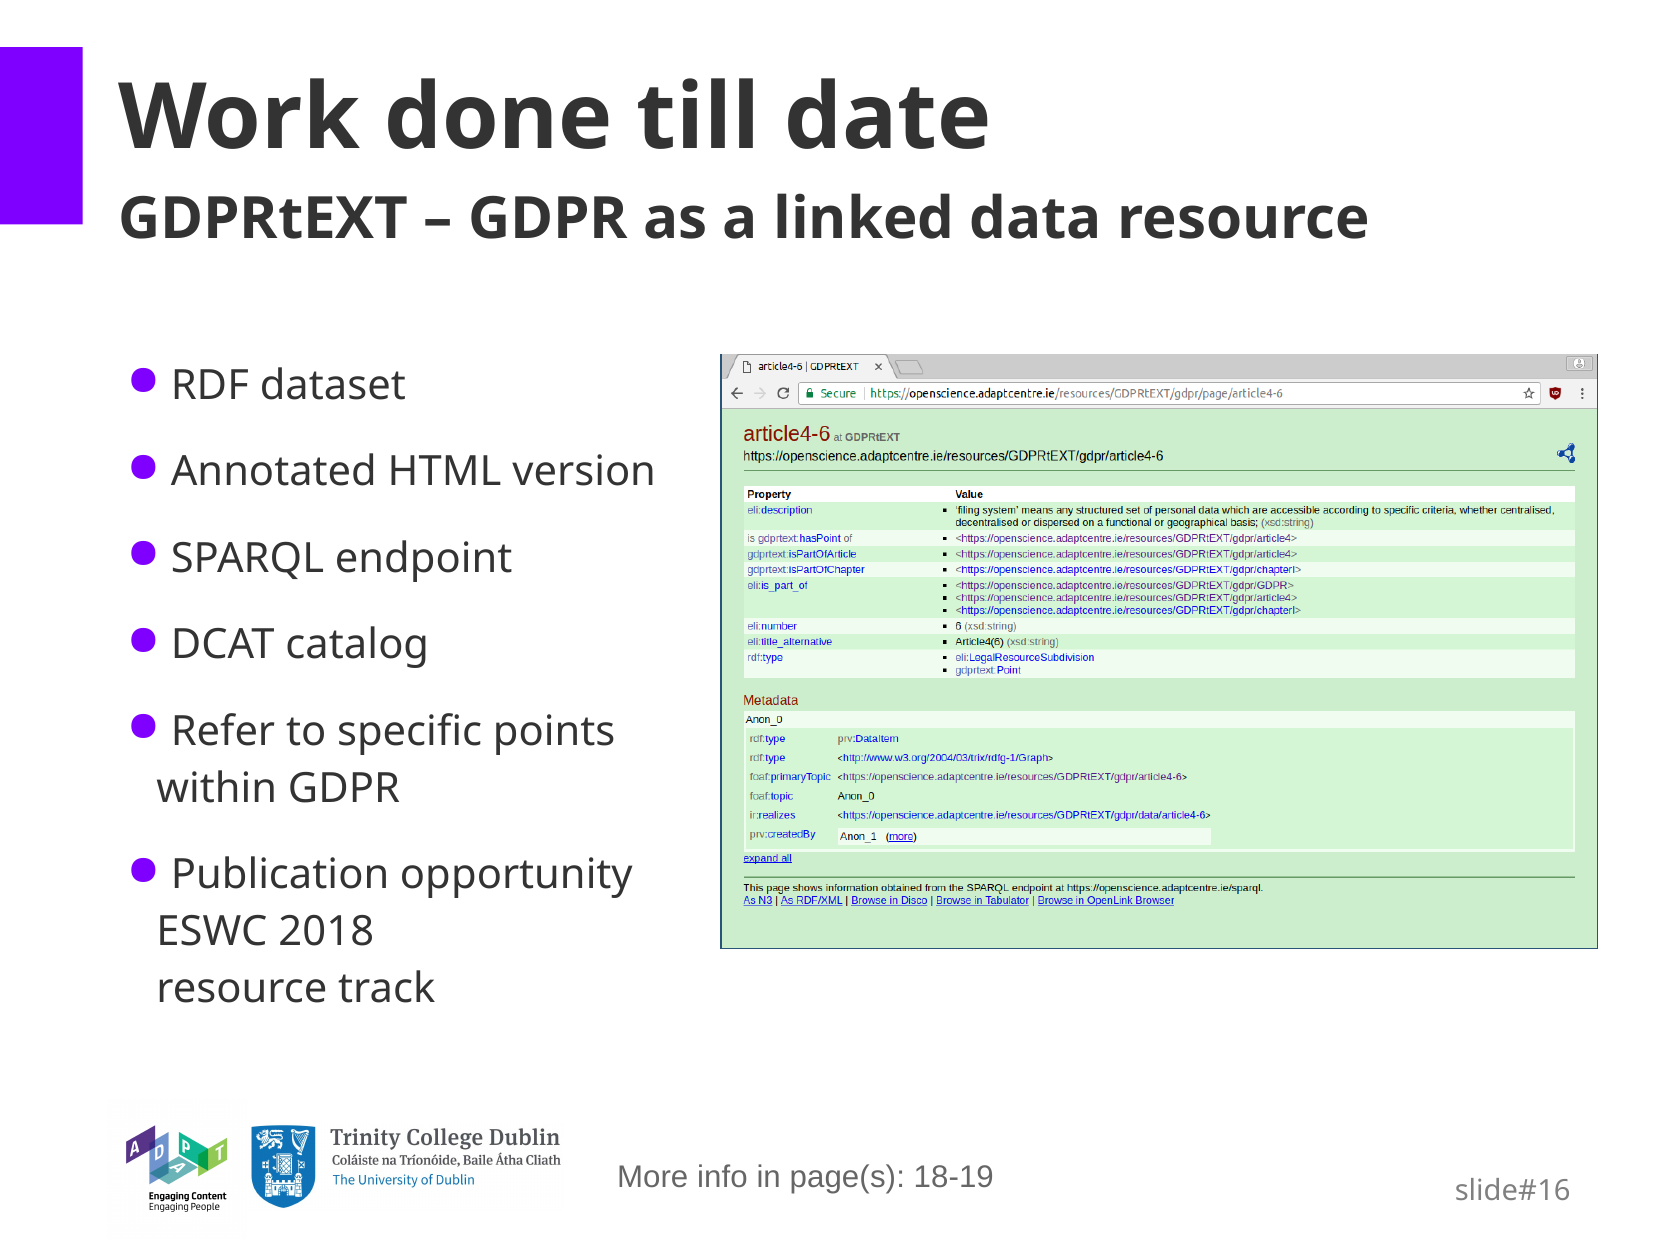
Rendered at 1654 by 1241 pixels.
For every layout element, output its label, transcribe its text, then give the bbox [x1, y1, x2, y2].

text_box More info in page(s): 18-19 [602, 1151, 1418, 1202]
picture [248, 1122, 564, 1211]
title Work done till date GDPRtEXT – GDPR as a linked data resource [118, 49, 1571, 257]
list RDF dataset Annotated HTML version SPARQL endpoint DCAT catalog Refer to specific points within GDPR Publication opportunity ESWC 2018 resource track [118, 354, 810, 1074]
picture [720, 354, 1598, 949]
picture [106, 1098, 247, 1239]
